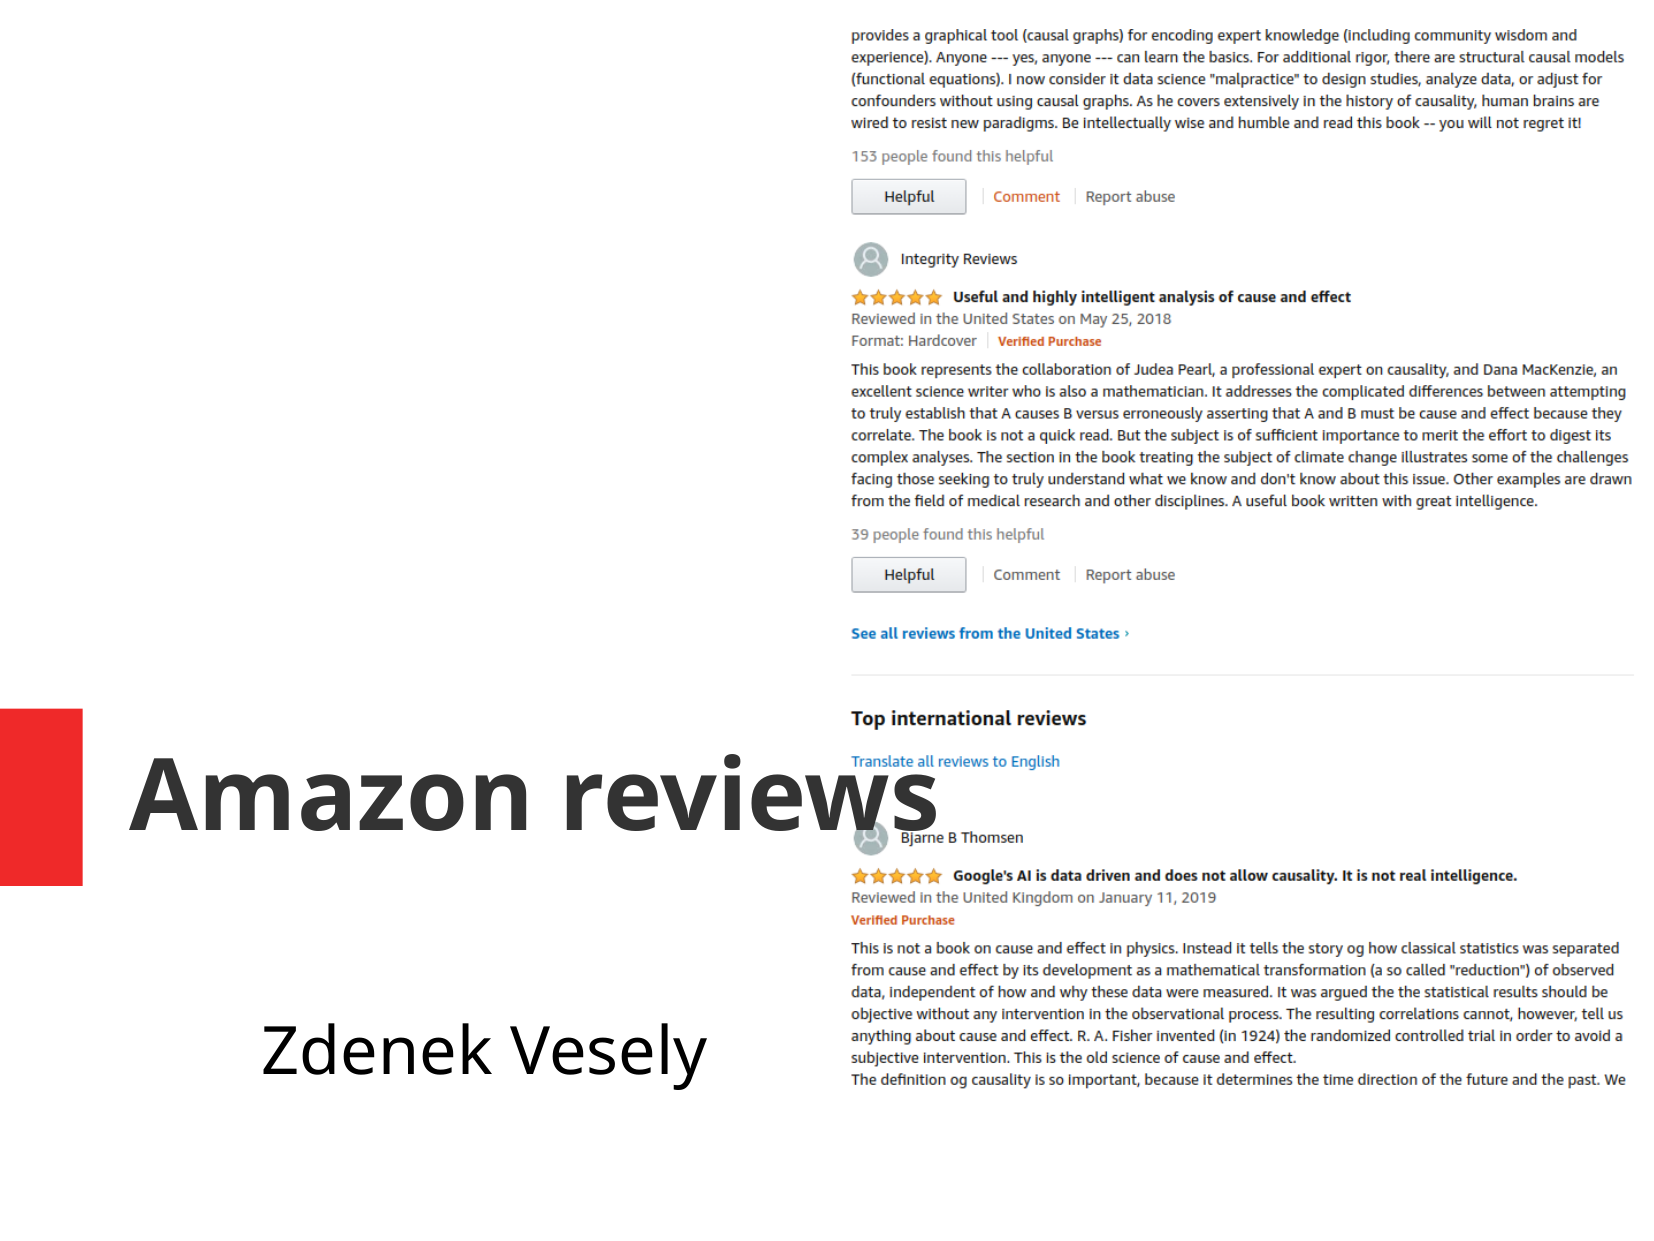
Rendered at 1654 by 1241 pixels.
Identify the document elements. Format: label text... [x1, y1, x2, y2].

picture [840, 29, 1649, 1093]
subtitle Zdenek Vesely [129, 968, 841, 1130]
title Amazon reviews [129, 655, 1536, 928]
